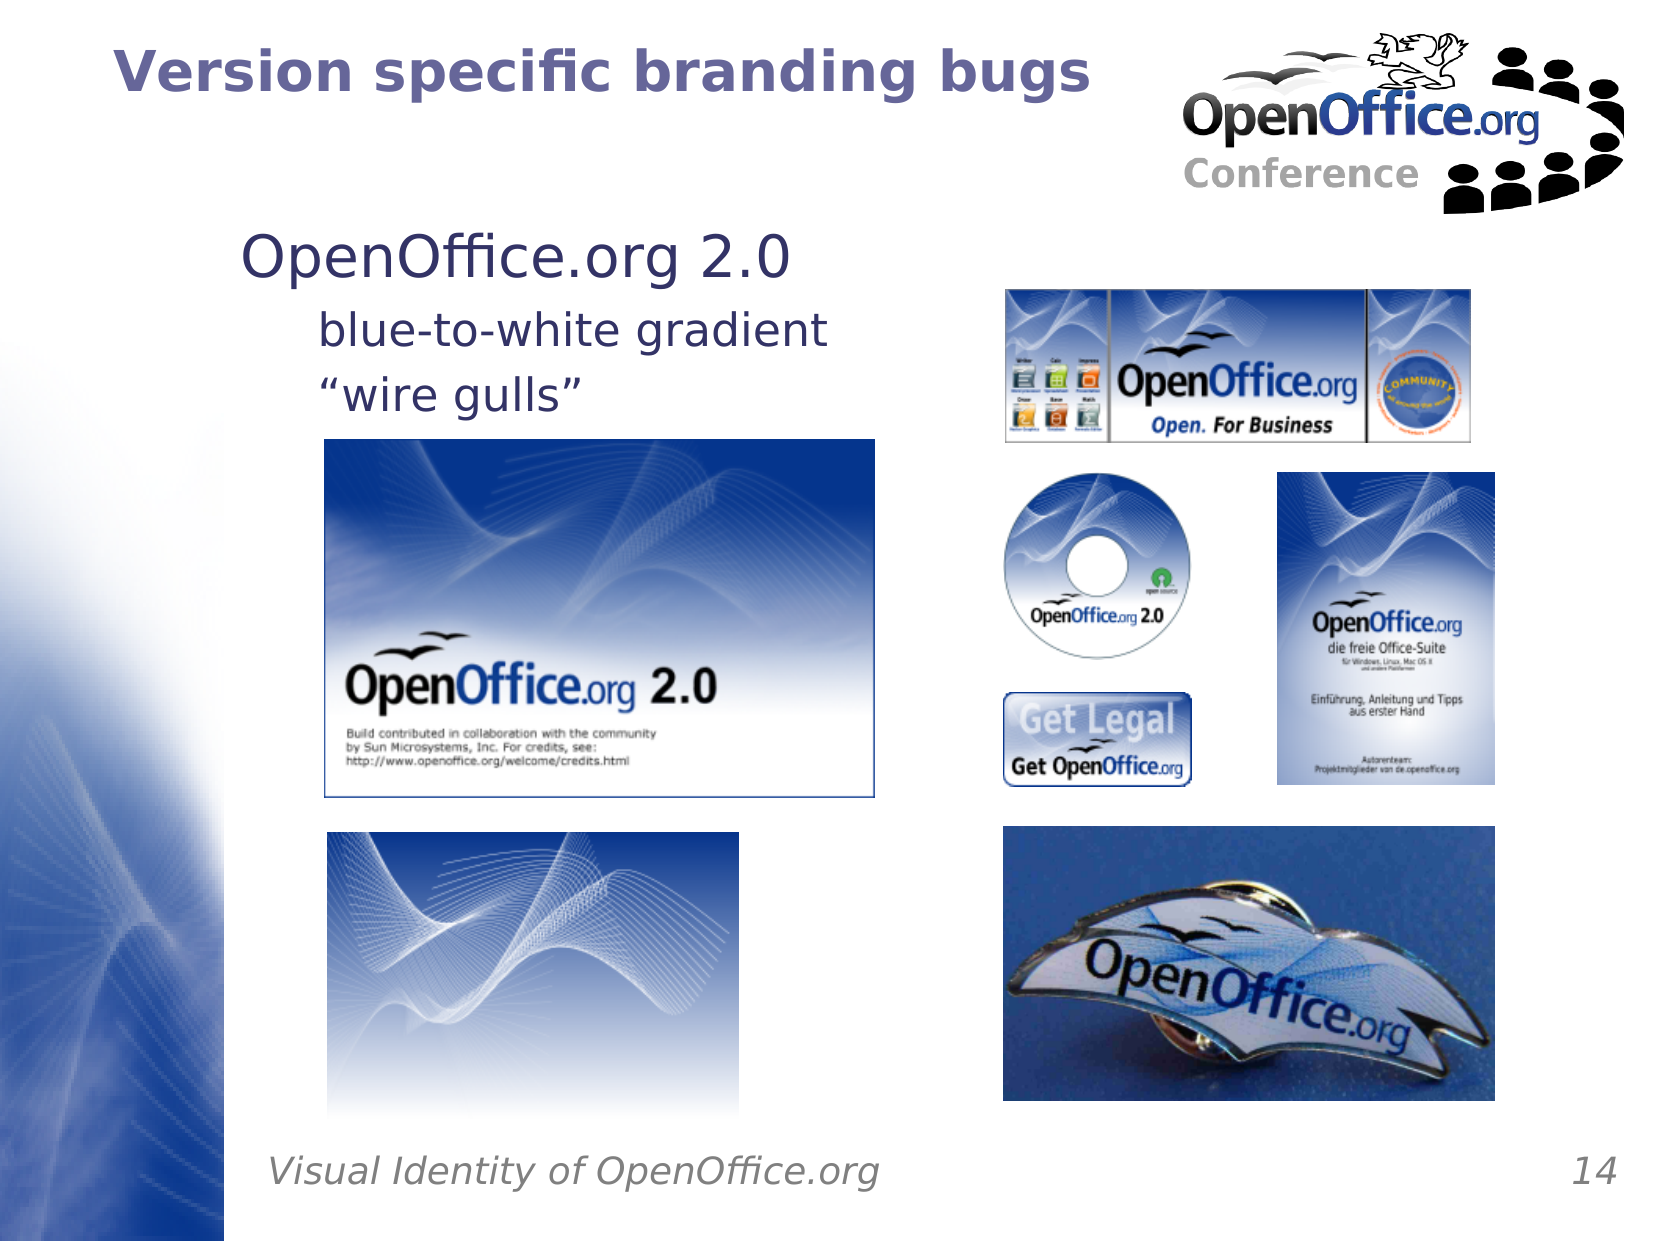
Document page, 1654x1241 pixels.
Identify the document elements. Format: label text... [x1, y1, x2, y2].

picture [0, 0, 224, 1241]
picture [1277, 472, 1495, 785]
title Version specific branding bugs [24, 15, 1152, 129]
picture [324, 439, 875, 798]
picture [1003, 826, 1495, 1101]
picture [1003, 692, 1192, 787]
picture [1005, 289, 1471, 443]
picture [1183, 33, 1624, 214]
picture [1003, 472, 1192, 660]
list OpenOffice.org 2.0 blue-to-white gradient “wire gulls” [223, 223, 1619, 1133]
picture [327, 832, 739, 1119]
